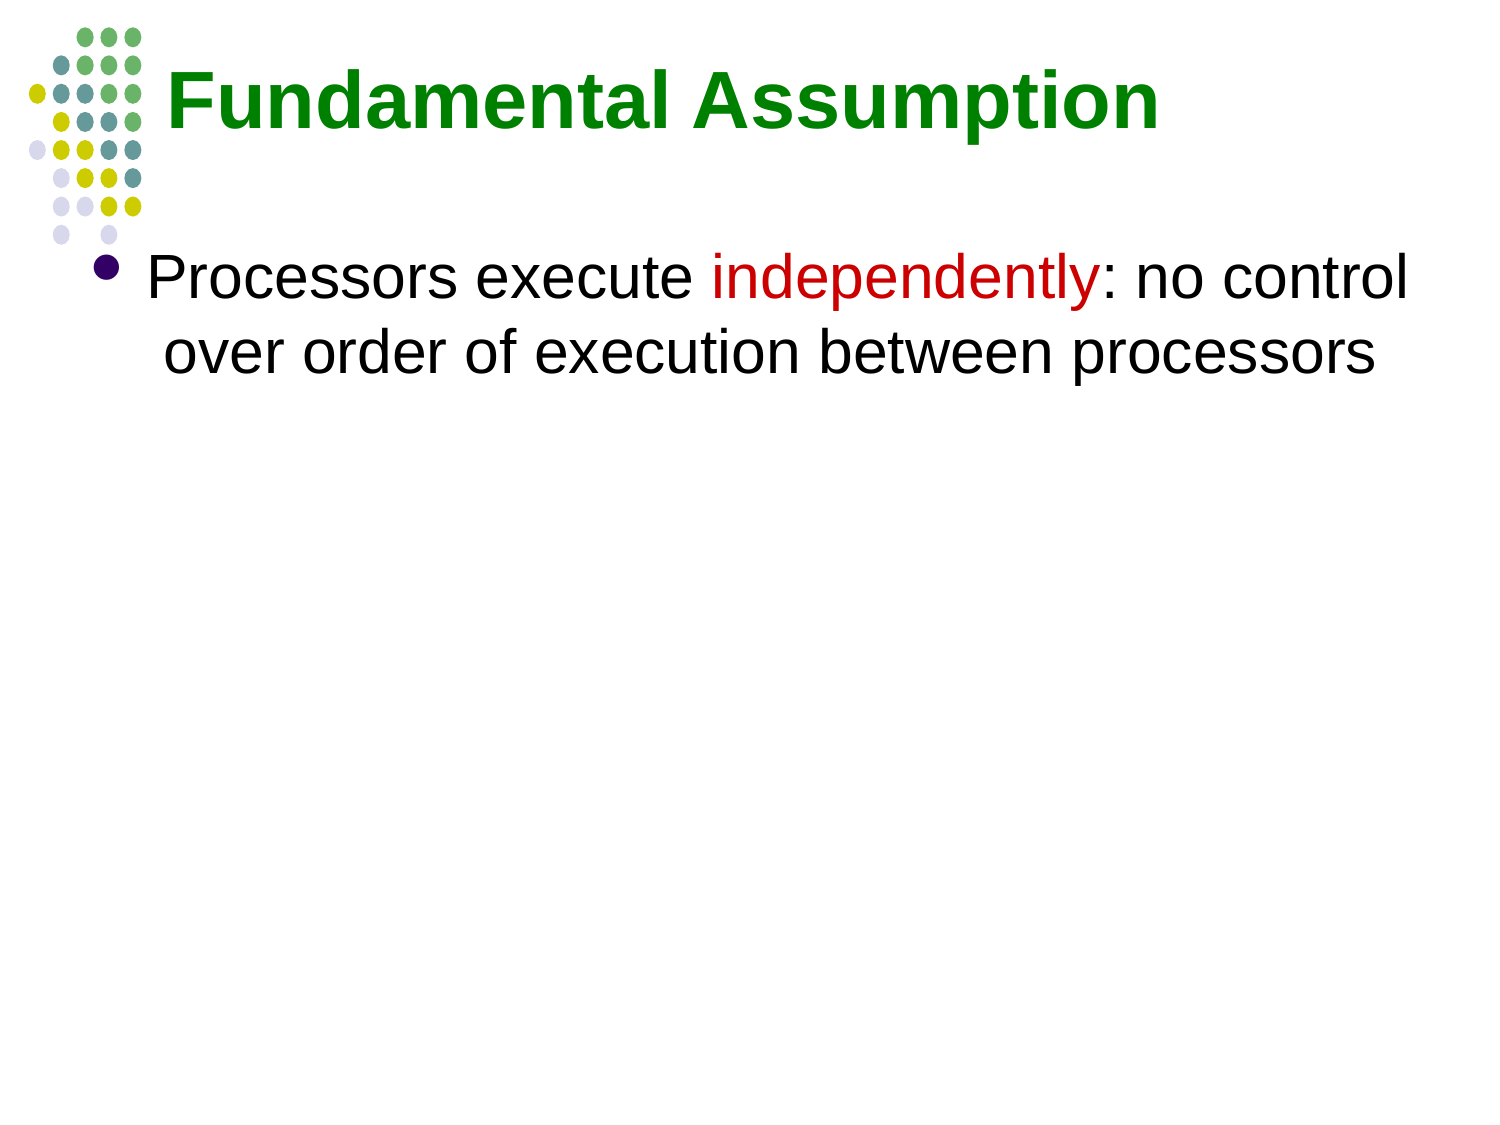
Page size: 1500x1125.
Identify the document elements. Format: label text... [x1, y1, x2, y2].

title Fundamental Assumption [151, 40, 1390, 176]
list Processors execute independently: no control over order of execution between processors [75, 228, 1426, 1006]
